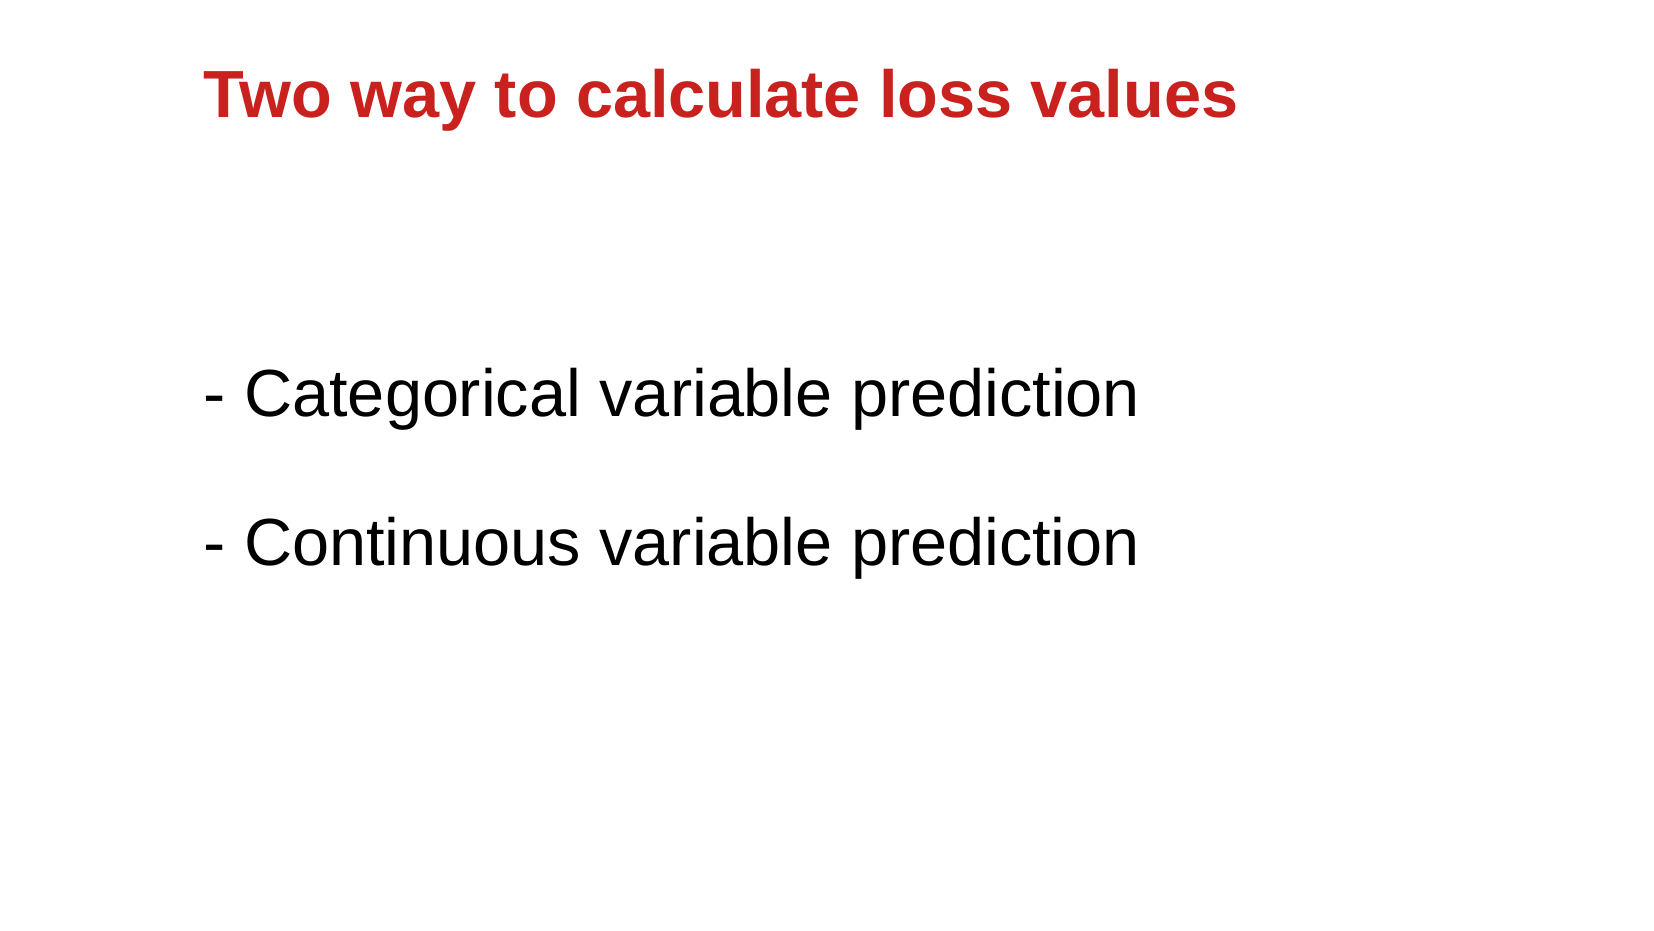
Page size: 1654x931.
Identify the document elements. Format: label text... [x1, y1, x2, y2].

text_box Two way to calculate loss values - Categorical variable prediction - Continuous variable prediction [188, 49, 1276, 663]
